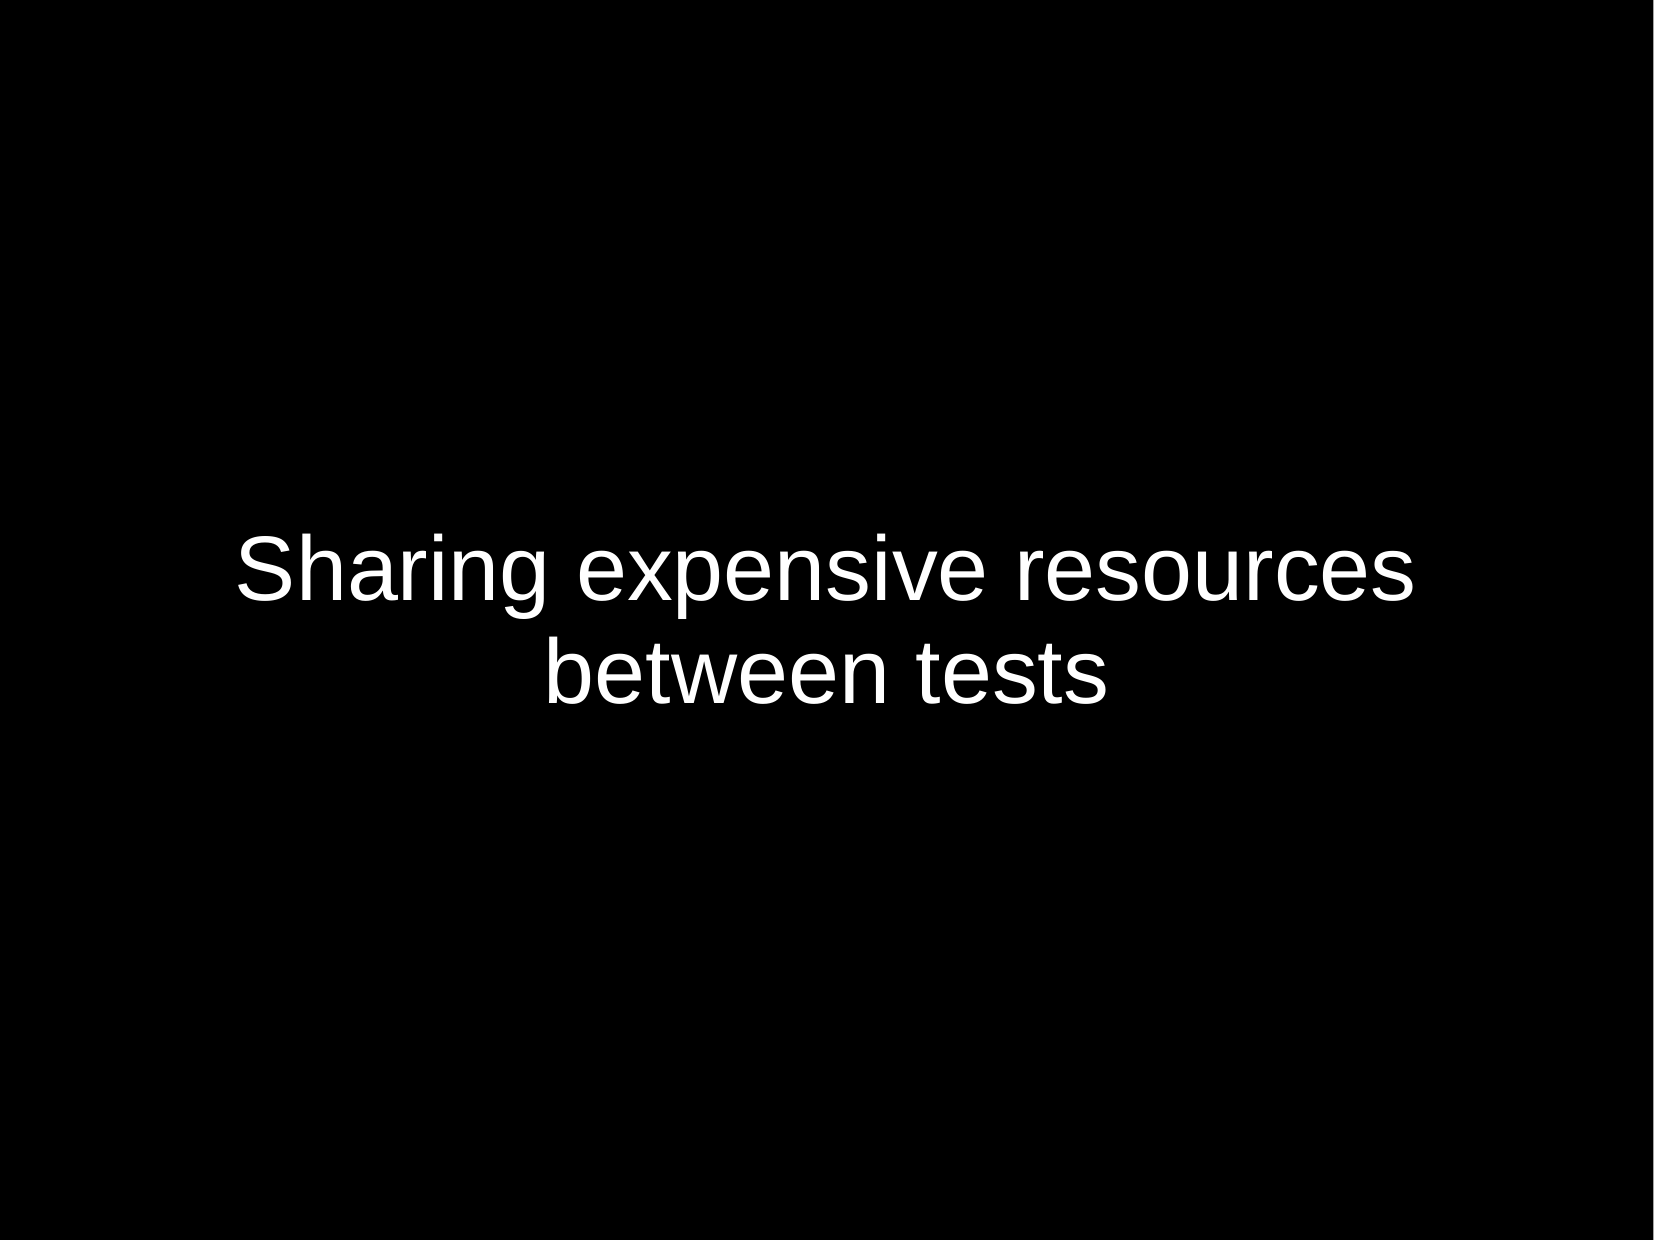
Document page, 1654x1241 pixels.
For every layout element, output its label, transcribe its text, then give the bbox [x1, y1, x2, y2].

title Sharing expensive resources between tests [82, 517, 1571, 723]
